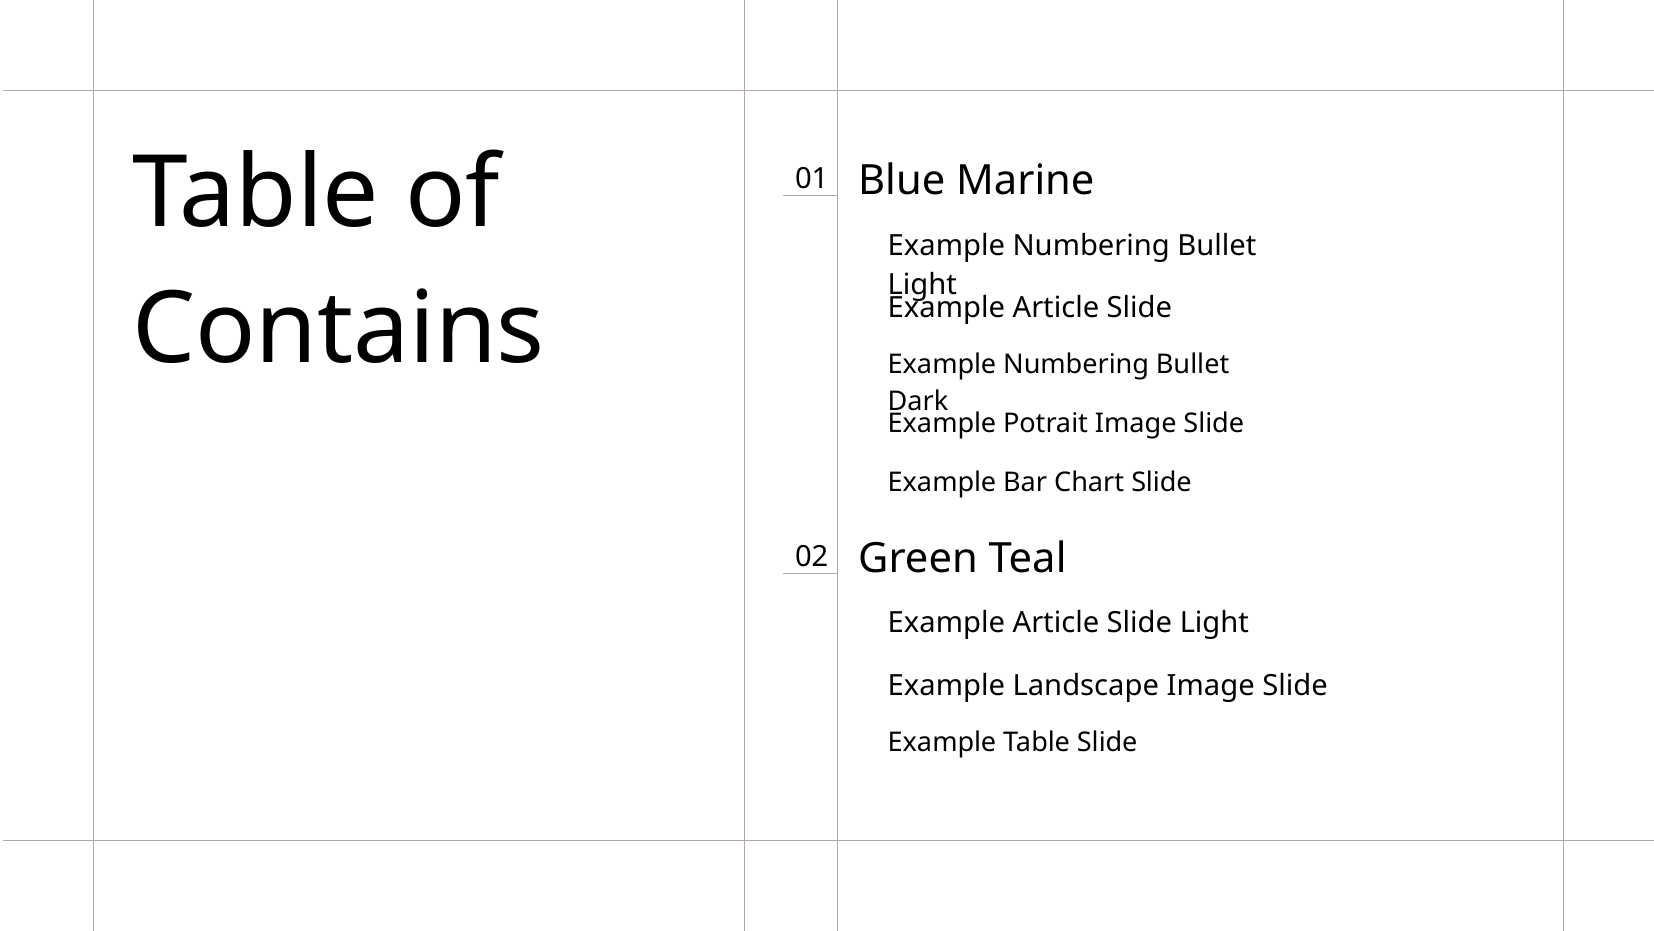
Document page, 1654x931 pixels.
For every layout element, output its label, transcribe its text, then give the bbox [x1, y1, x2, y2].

text_box 02 [780, 528, 843, 580]
text_box Example Article Slide [872, 278, 1248, 328]
text_box Example Article Slide Light [872, 594, 1323, 644]
text_box Example Table Slide [872, 715, 1293, 762]
text_box Green Teal [843, 520, 1150, 595]
text_box Example Numbering Bullet Dark [872, 337, 1293, 384]
text_box Table of Contains [117, 112, 631, 410]
text_box 01 [780, 150, 843, 202]
text_box Example Bar Chart Slide [872, 455, 1293, 503]
text_box Example Potrait Image Slide [872, 396, 1293, 444]
text_box Example Landscape Image Slide [872, 656, 1414, 706]
text_box Blue Marine [843, 142, 1150, 217]
text_box Example Numbering Bullet Light [872, 216, 1323, 266]
